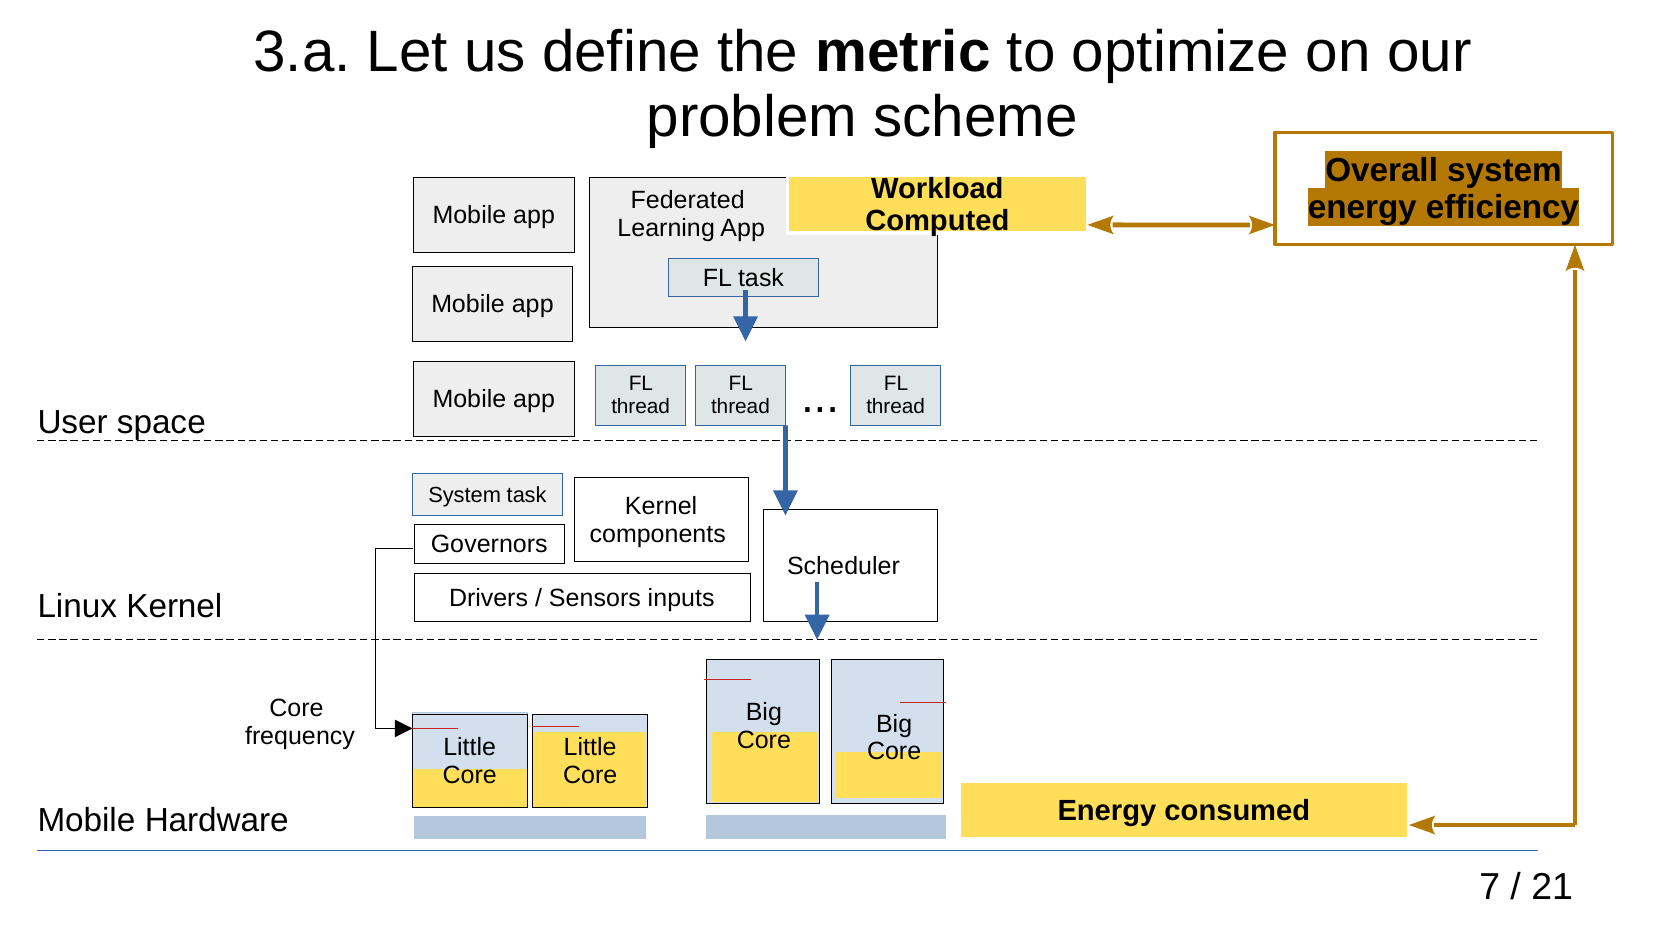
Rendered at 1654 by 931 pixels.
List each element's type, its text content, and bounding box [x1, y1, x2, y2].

text_box [589, 177, 938, 328]
text_box Linux Kernel [37, 586, 301, 625]
text_box Energy consumed [959, 781, 1410, 839]
text_box Mobile app [413, 361, 575, 437]
text_box [706, 772, 820, 804]
text_box Governors [414, 524, 565, 564]
text_box Federated Learning App [599, 195, 784, 233]
text_box Workload Computed [787, 175, 1088, 233]
text_box Overall system energy efficiency [1274, 132, 1613, 245]
text_box Scheduler [763, 509, 938, 622]
text_box Core frequency [225, 702, 376, 741]
text_box [706, 815, 946, 839]
text_box Mobile Hardware [37, 789, 376, 851]
text_box FL task [668, 258, 819, 297]
text_box Kernel components [574, 477, 749, 562]
text_box FL thread [595, 365, 686, 426]
text_box [414, 816, 646, 839]
text_box FL thread [695, 365, 786, 426]
text_box [831, 659, 944, 804]
text_box Big Core [836, 690, 952, 784]
text_box Little Core [412, 714, 528, 808]
text_box System task [412, 473, 563, 516]
title 3.a. Let us define the metric to optimize on our problem scheme [225, 0, 1501, 169]
text_box Mobile app [412, 266, 573, 342]
text_box ... [781, 359, 859, 435]
text_box Mobile app [413, 177, 575, 253]
text_box Big Core [706, 679, 822, 772]
text_box Little Core [532, 714, 648, 808]
text_box 7 / 21 [1464, 858, 1653, 929]
text_box [706, 659, 820, 679]
text_box FL thread [850, 365, 941, 426]
text_box Drivers / Sensors inputs [414, 573, 751, 622]
text_box User space [37, 403, 301, 441]
